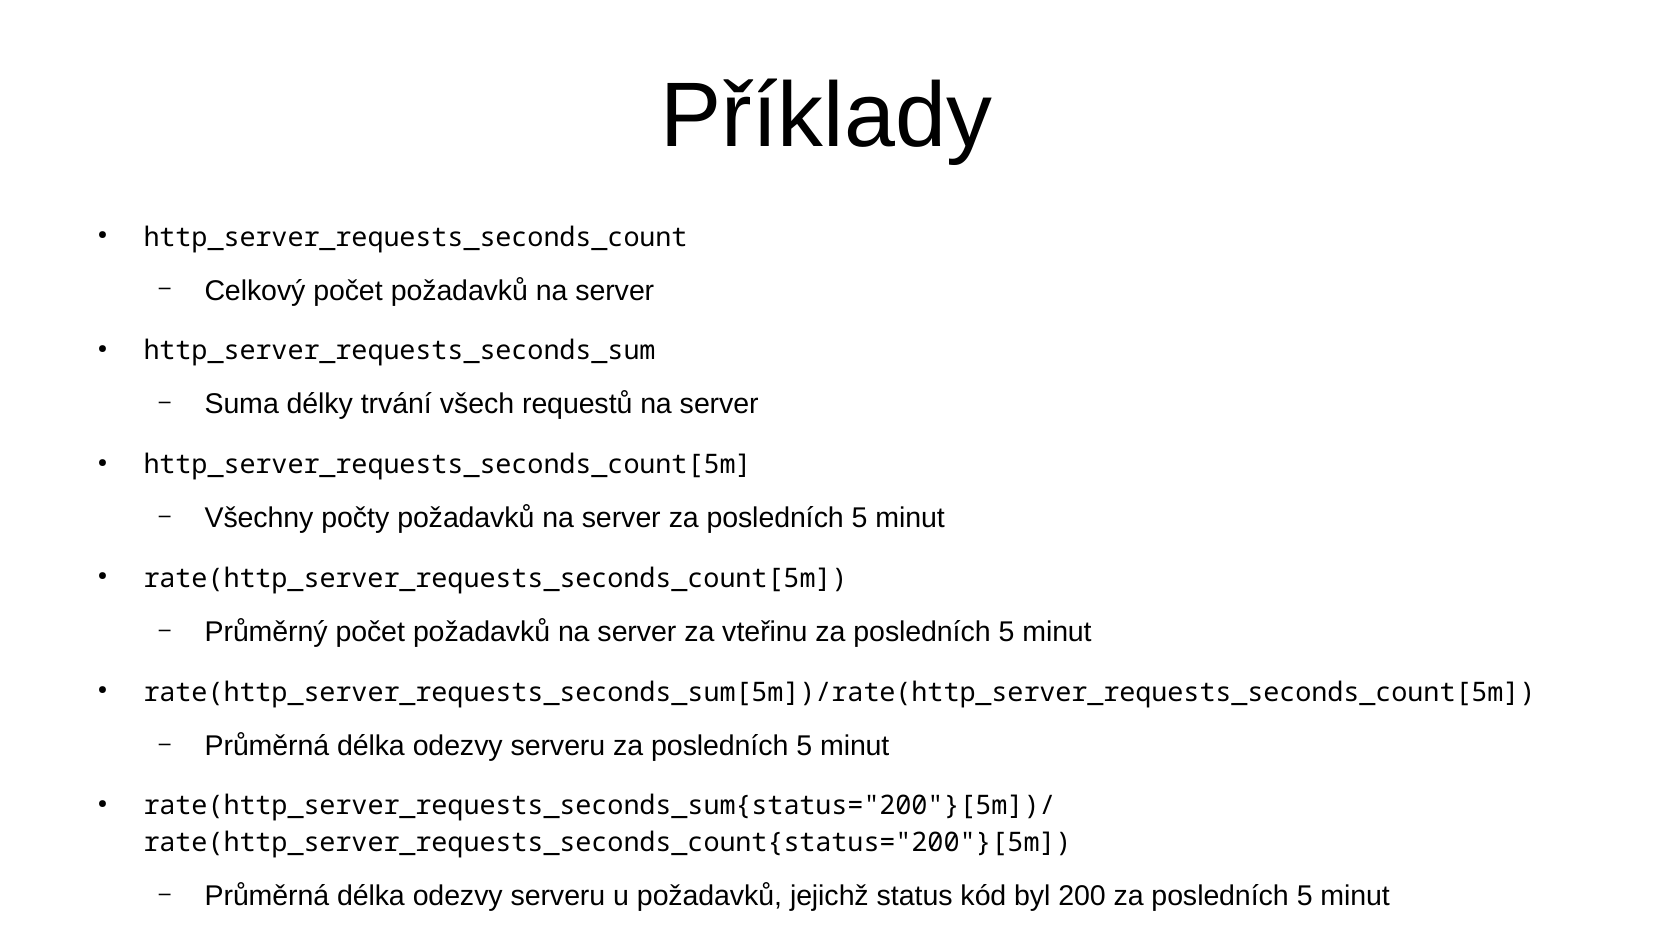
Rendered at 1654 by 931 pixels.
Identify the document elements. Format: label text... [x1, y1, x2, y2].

list http_server_requests_seconds_count Celkový počet požadavků na server http_server_requests_seconds_sum Suma délky trvání všech requestů na server http_server_requests_seconds_count[5m] Všechny počty požadavků na server za posledních 5 minut rate(http_server_requests_seconds_count[5m]) Průměrný počet požadavků na server za vteřinu za posledních 5 minut rate(http_server_requests_seconds_sum[5m])/rate(http_server_requests_seconds_count[5m]) Průměrná délka odezvy serveru za posledních 5 minut rate(http_server_requests_seconds_sum{status="200"}[5m])/rate(http_server_requests_seconds_count{status="200"}[5m]) Průměrná délka odezvy serveru u požadavků, jejichž status kód byl 200 za posledních 5 minut [82, 217, 1636, 916]
title Příklady [82, 37, 1571, 193]
